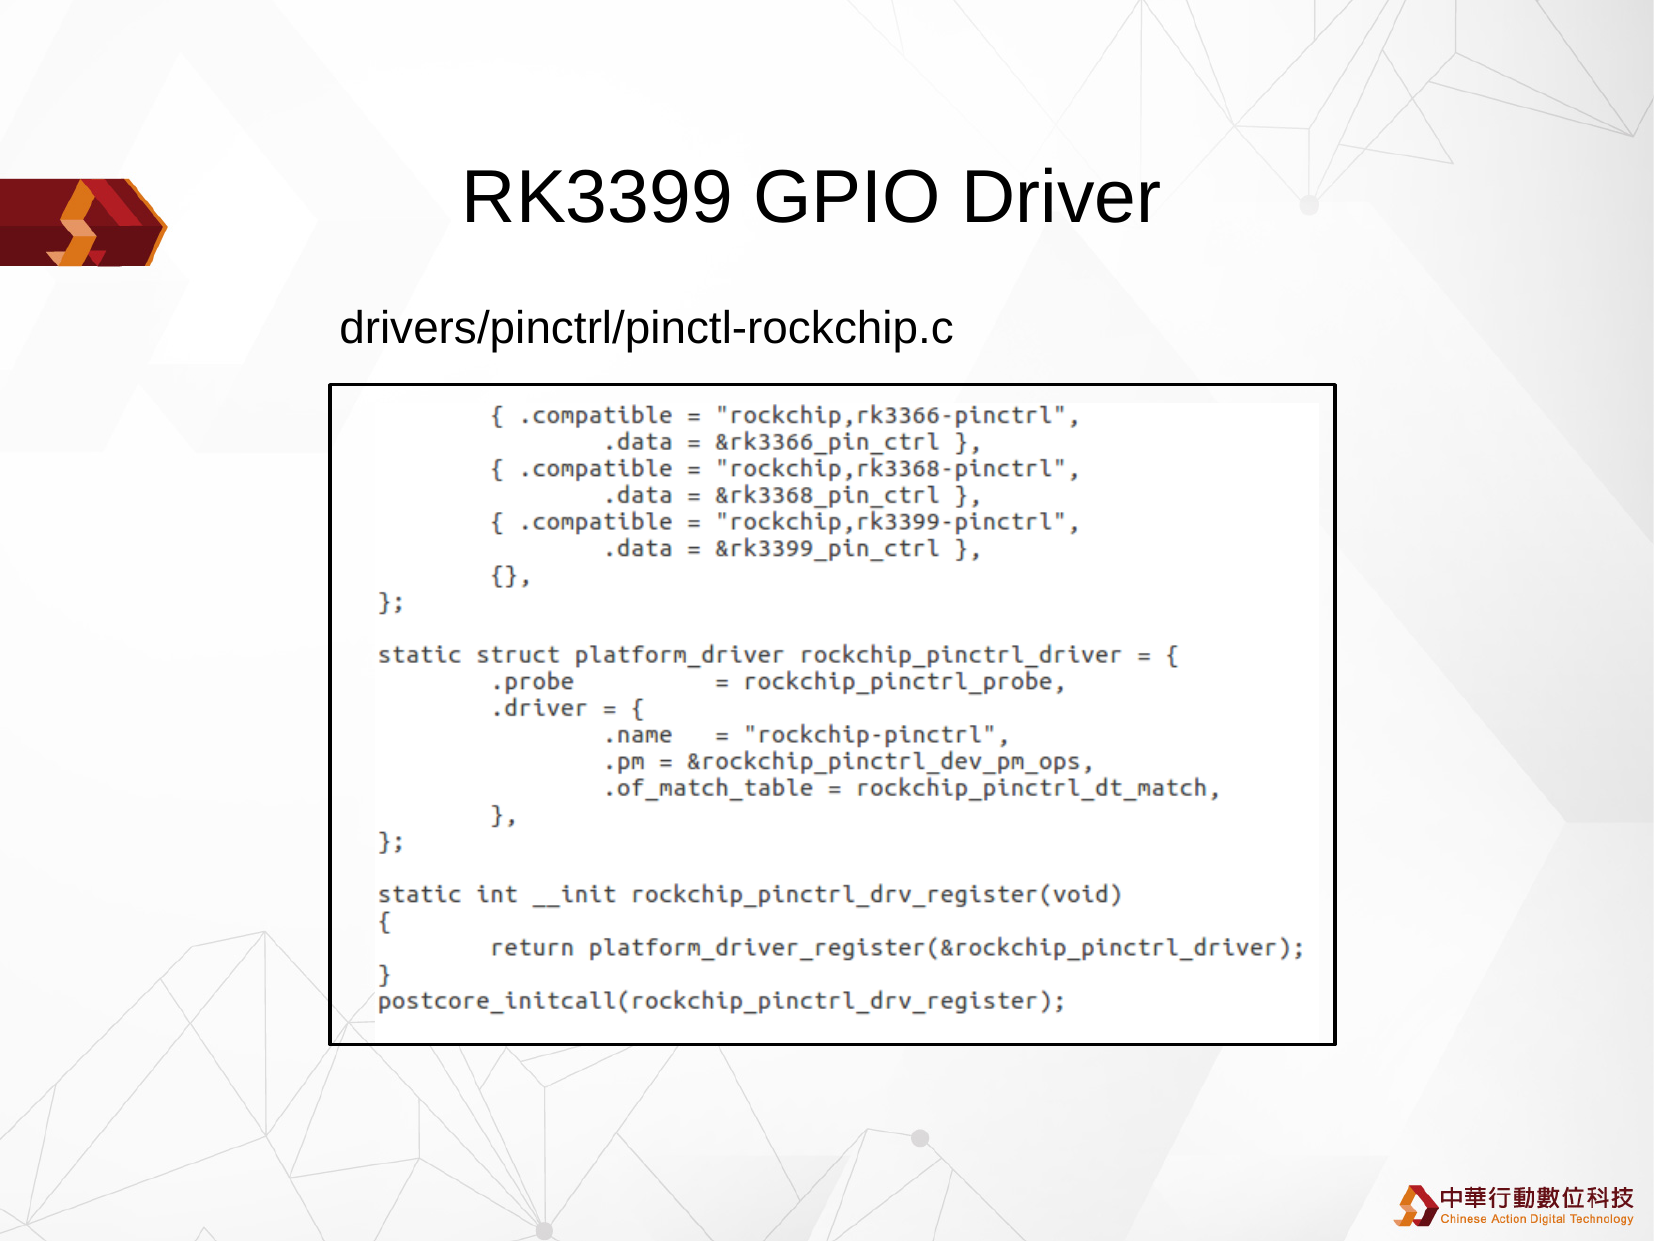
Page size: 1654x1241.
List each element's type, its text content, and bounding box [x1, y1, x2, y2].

text_box drivers/pinctrl/pinctl-rockchip.c [324, 294, 1171, 361]
title RK3399 GPIO Driver [118, 112, 1506, 281]
picture [0, 0, 1654, 1241]
